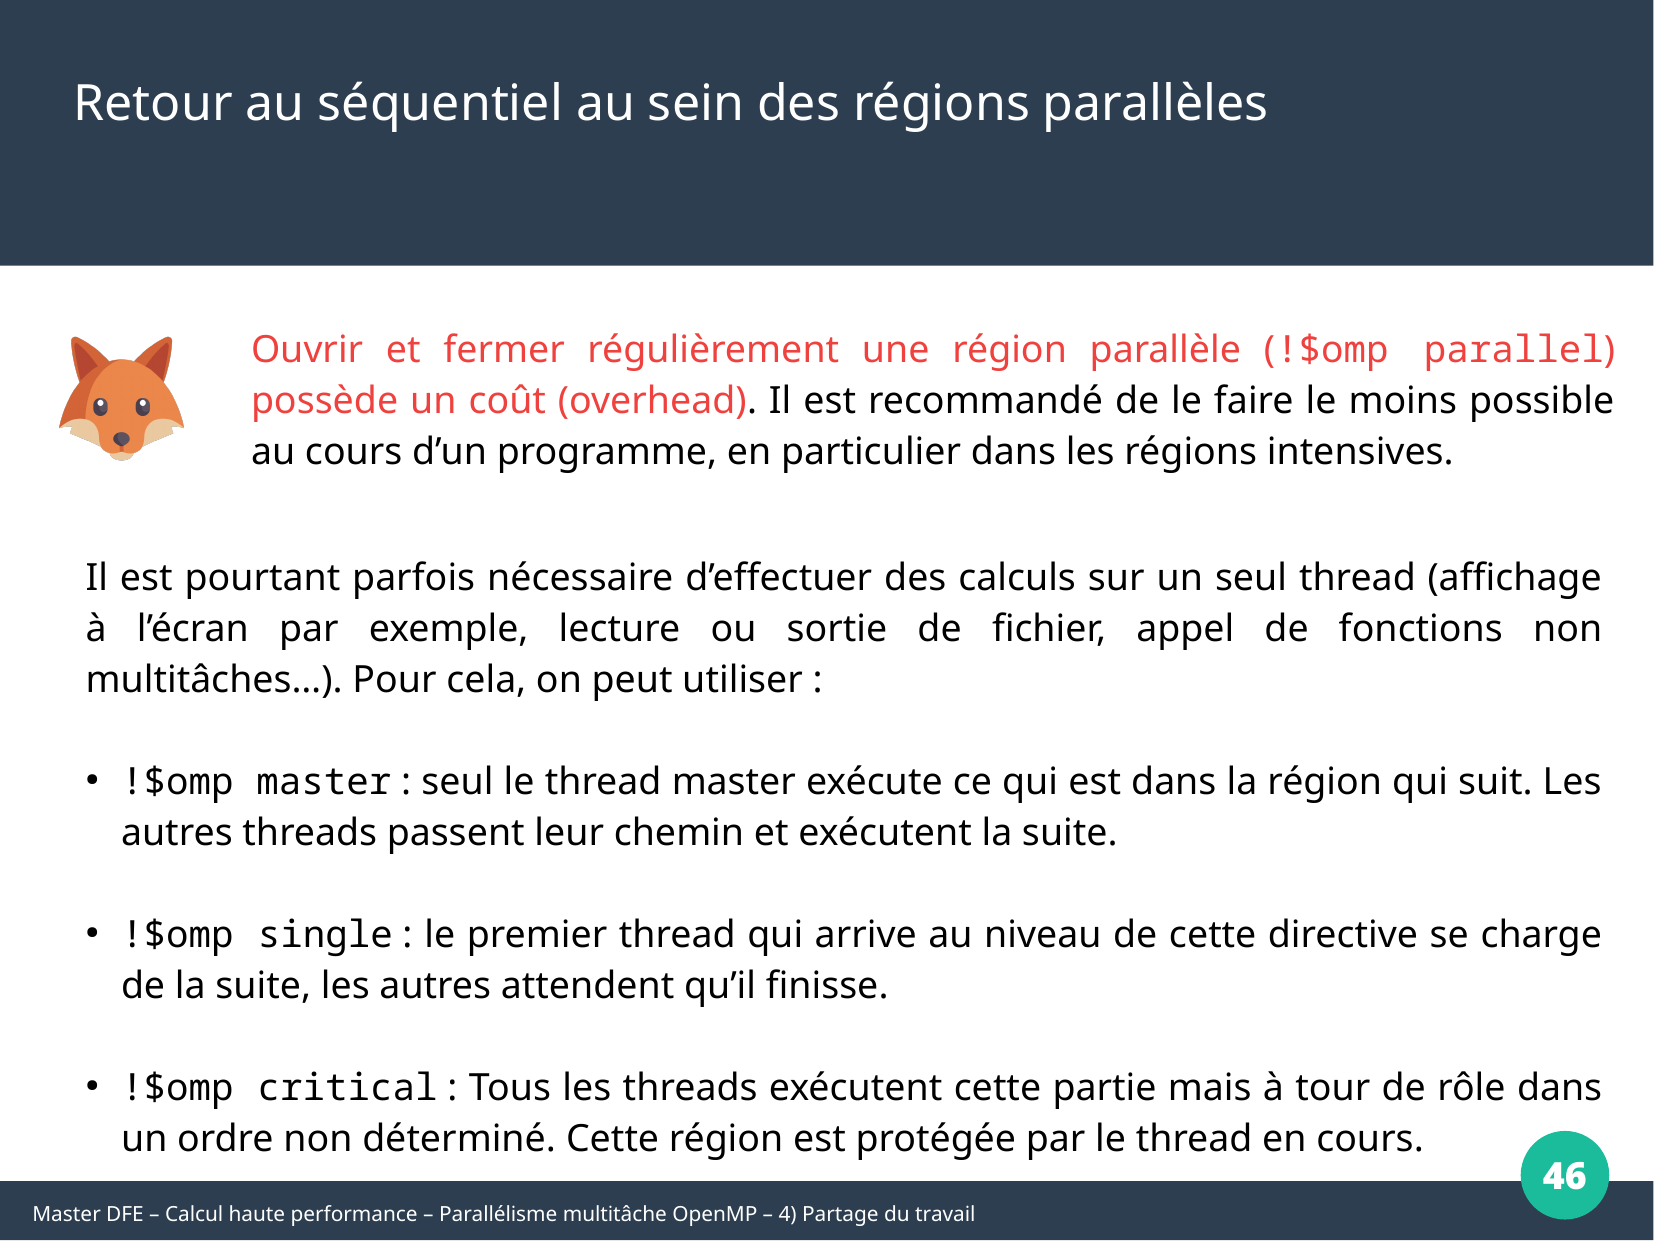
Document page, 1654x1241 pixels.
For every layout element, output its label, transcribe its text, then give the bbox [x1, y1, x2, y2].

text_box Retour au séquentiel au sein des régions parallèles [59, 59, 1477, 209]
picture [59, 336, 184, 461]
text_box Ouvrir et fermer régulièrement une région parallèle (!$omp parallel) possède un coût (overhead). Il est recommandé de le faire le moins possible au cours d’un programme, en particulier dans les régions intensives. [236, 314, 1630, 533]
text_box Master DFE – Calcul haute performance – Parallélisme multitâche OpenMP – 4) Partage du travail [17, 1191, 1436, 1235]
text_box Il est pourtant parfois nécessaire d’effectuer des calculs sur un seul thread (affichage à l’écran par exemple, lecture ou sortie de fichier, appel de fonctions non multitâches…). Pour cela, on peut utiliser : !$omp master : seul le thread master exécute ce qui est dans la région qui suit. Les autres threads passent leur chemin et exécutent la suite. !$omp single : le premier thread qui arrive au niveau de cette directive se charge de la suite, les autres attendent qu’il finisse. !$omp critical : Tous les threads exécutent cette partie mais à tour de rôle dans un ordre non déterminé. Cette région est protégée par le thread en cours. [70, 543, 1619, 1168]
